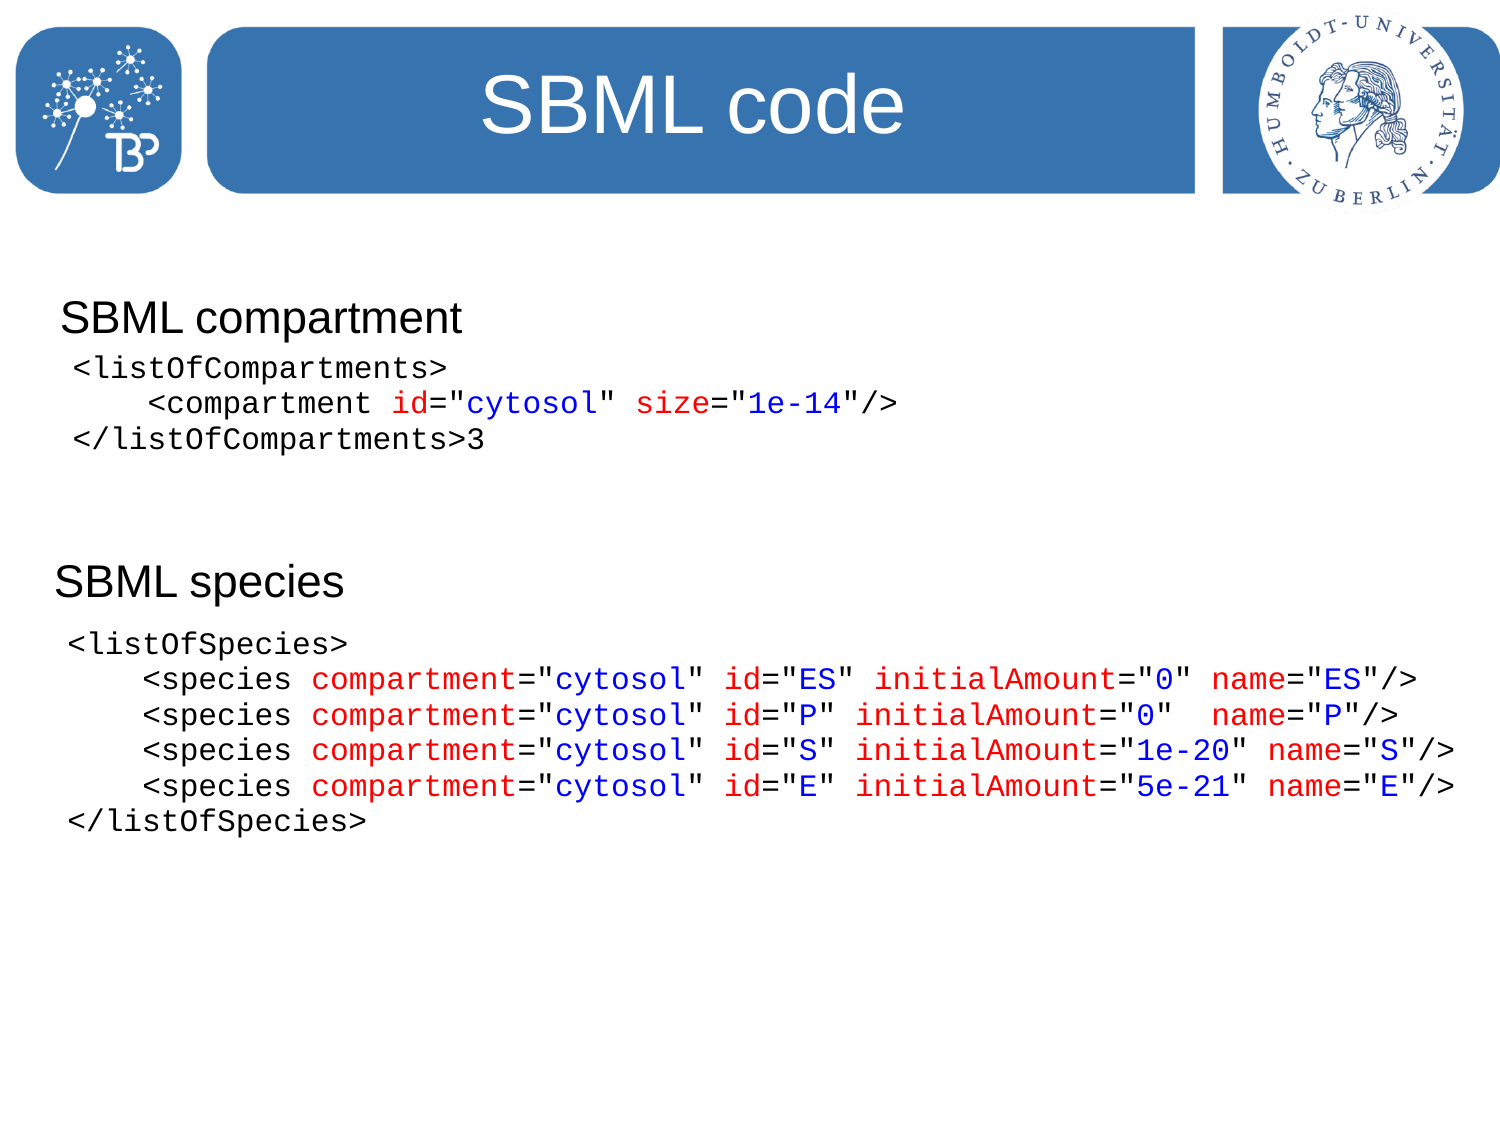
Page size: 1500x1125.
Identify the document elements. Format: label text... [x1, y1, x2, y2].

text_box SBML species [39, 548, 1000, 616]
text_box SBML compartment [45, 285, 1006, 352]
text_box <listOfSpecies> <species compartment="cytosol" id="ES" initialAmount="0" name="ES"/> <species compartment="cytosol" id="P" initialAmount="0" name="P"/> <species compartment="cytosol" id="S" initialAmount="1e-20" name="S"/> <species compartment="cytosol" id="E" initialAmount="5e-21" name="E"/> </listOfSpecies> [52, 620, 1471, 849]
text_box <listOfCompartments> <compartment id="cytosol" size="1e-14"/> </listOfCompartments>3 [57, 352, 913, 467]
title SBML code [240, 45, 1171, 165]
picture [15, 7, 1500, 213]
